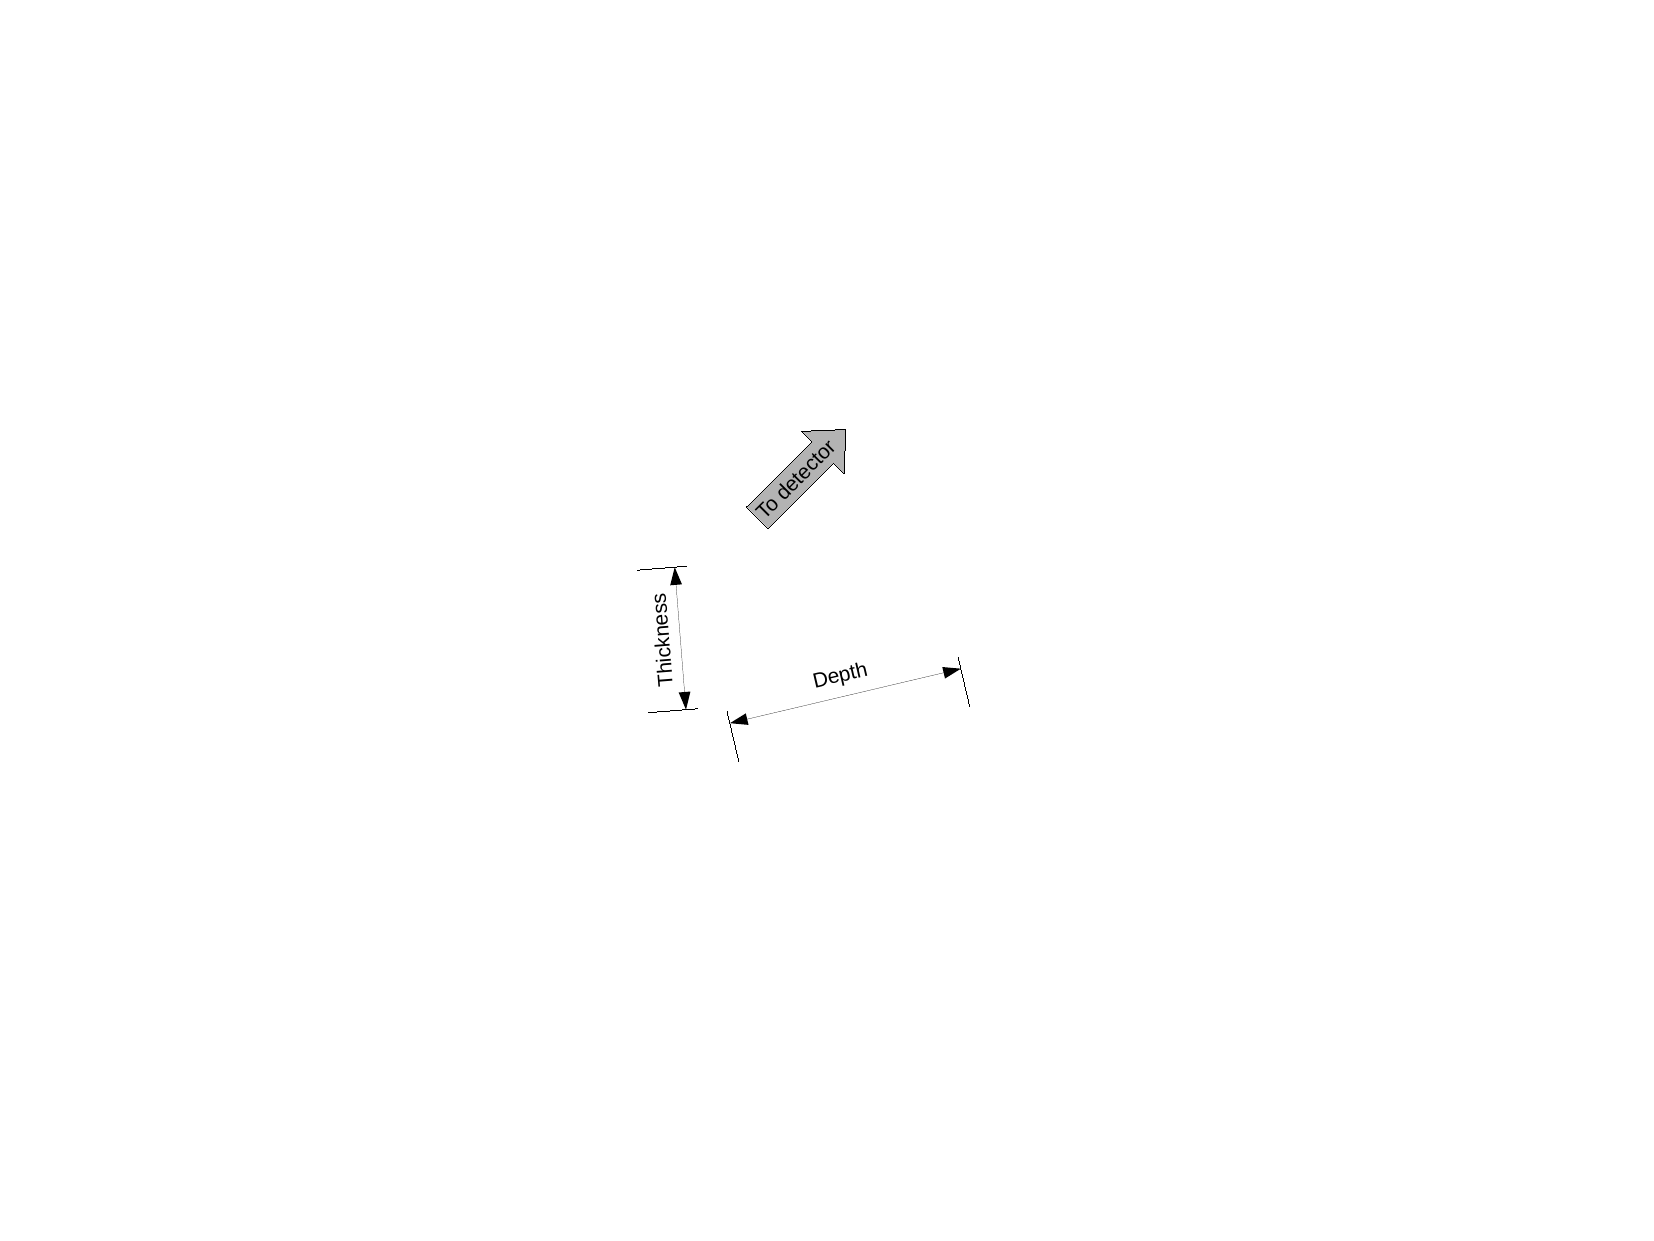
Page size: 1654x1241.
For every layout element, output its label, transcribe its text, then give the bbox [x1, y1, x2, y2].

picture [491, 417, 1092, 814]
text_box To detector [746, 429, 846, 529]
